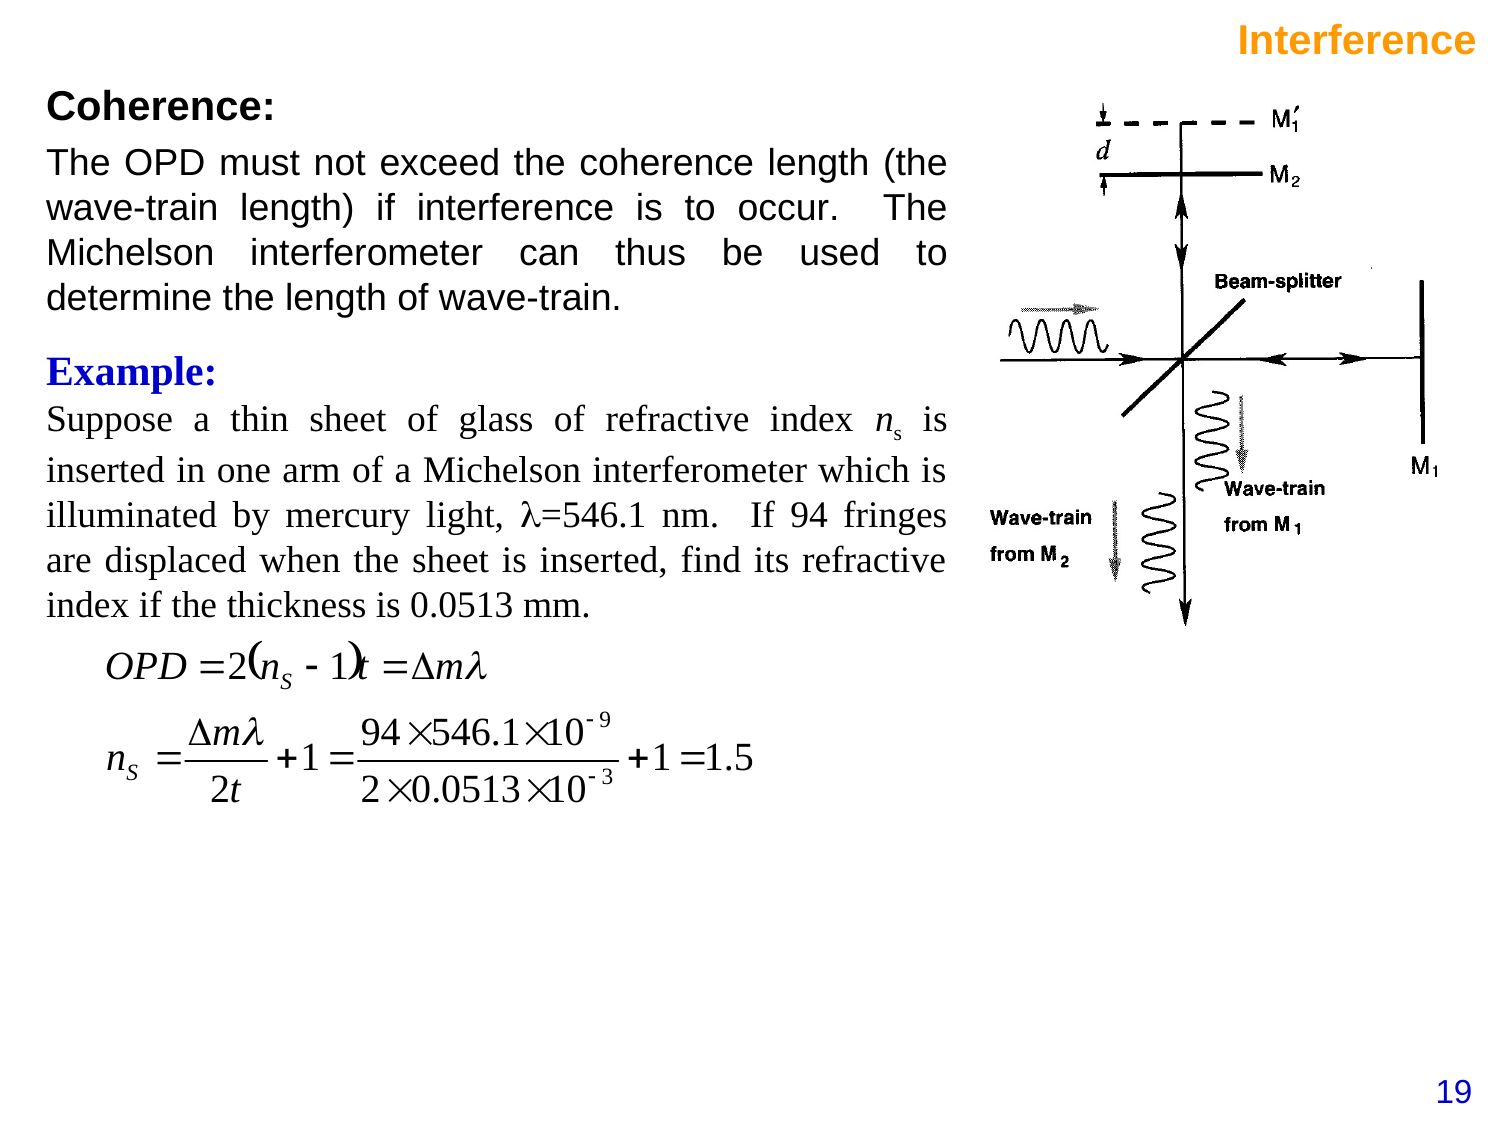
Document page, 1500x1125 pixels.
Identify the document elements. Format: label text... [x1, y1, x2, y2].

chart [99, 639, 760, 813]
text_box Coherence: The OPD must not exceed the coherence length (the wave-train length) if interference is to occur. The Michelson interferometer can thus be used to determine the length of wave-train. Example: Suppose a thin sheet of glass of refractive index ns is inserted in one arm of a Michelson interferometer which is illuminated by mercury light, =546.1 nm. If 94 fringes are displaced when the sheet is inserted, find its refractive index if the thickness is 0.0513 mm. [31, 70, 963, 633]
text_box Interference [1237, 12, 1488, 63]
text_box <number> [1324, 1062, 1488, 1107]
picture [972, 95, 1444, 633]
